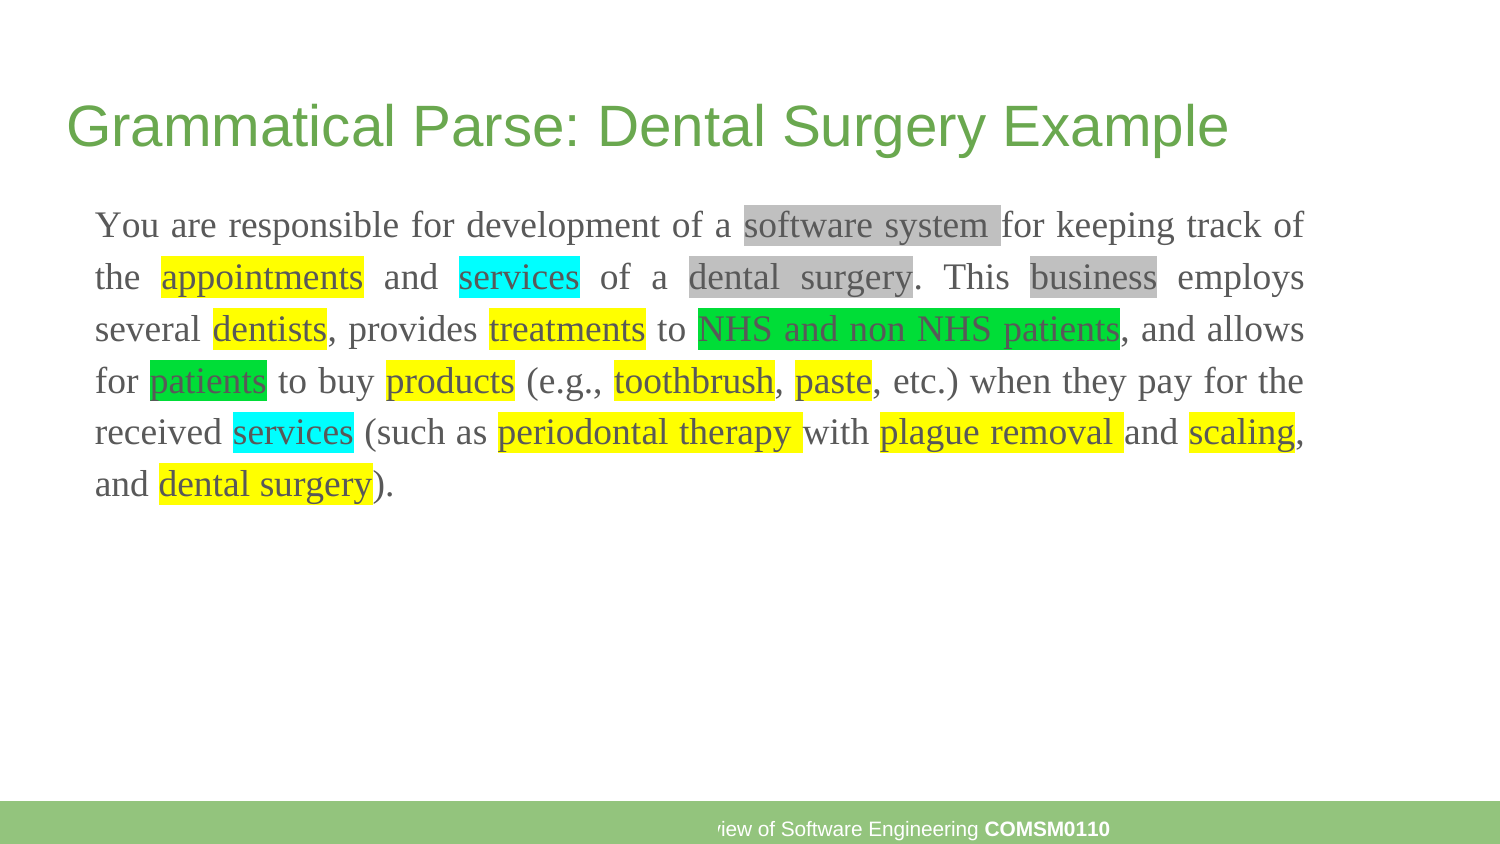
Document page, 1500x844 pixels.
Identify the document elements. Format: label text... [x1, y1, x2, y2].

title Grammatical Parse: Dental Surgery Example [51, 72, 1449, 167]
list You are responsible for development of a software system for keeping track of the appointments and services of a dental surgery. This business employs several dentists, provides treatments to NHS and non NHS patients, and allows for patients to buy products (e.g., toothbrush, paste, etc.) when they pay for the received services (such as periodontal therapy with plague removal and scaling, and dental surgery). [38, 178, 1321, 740]
